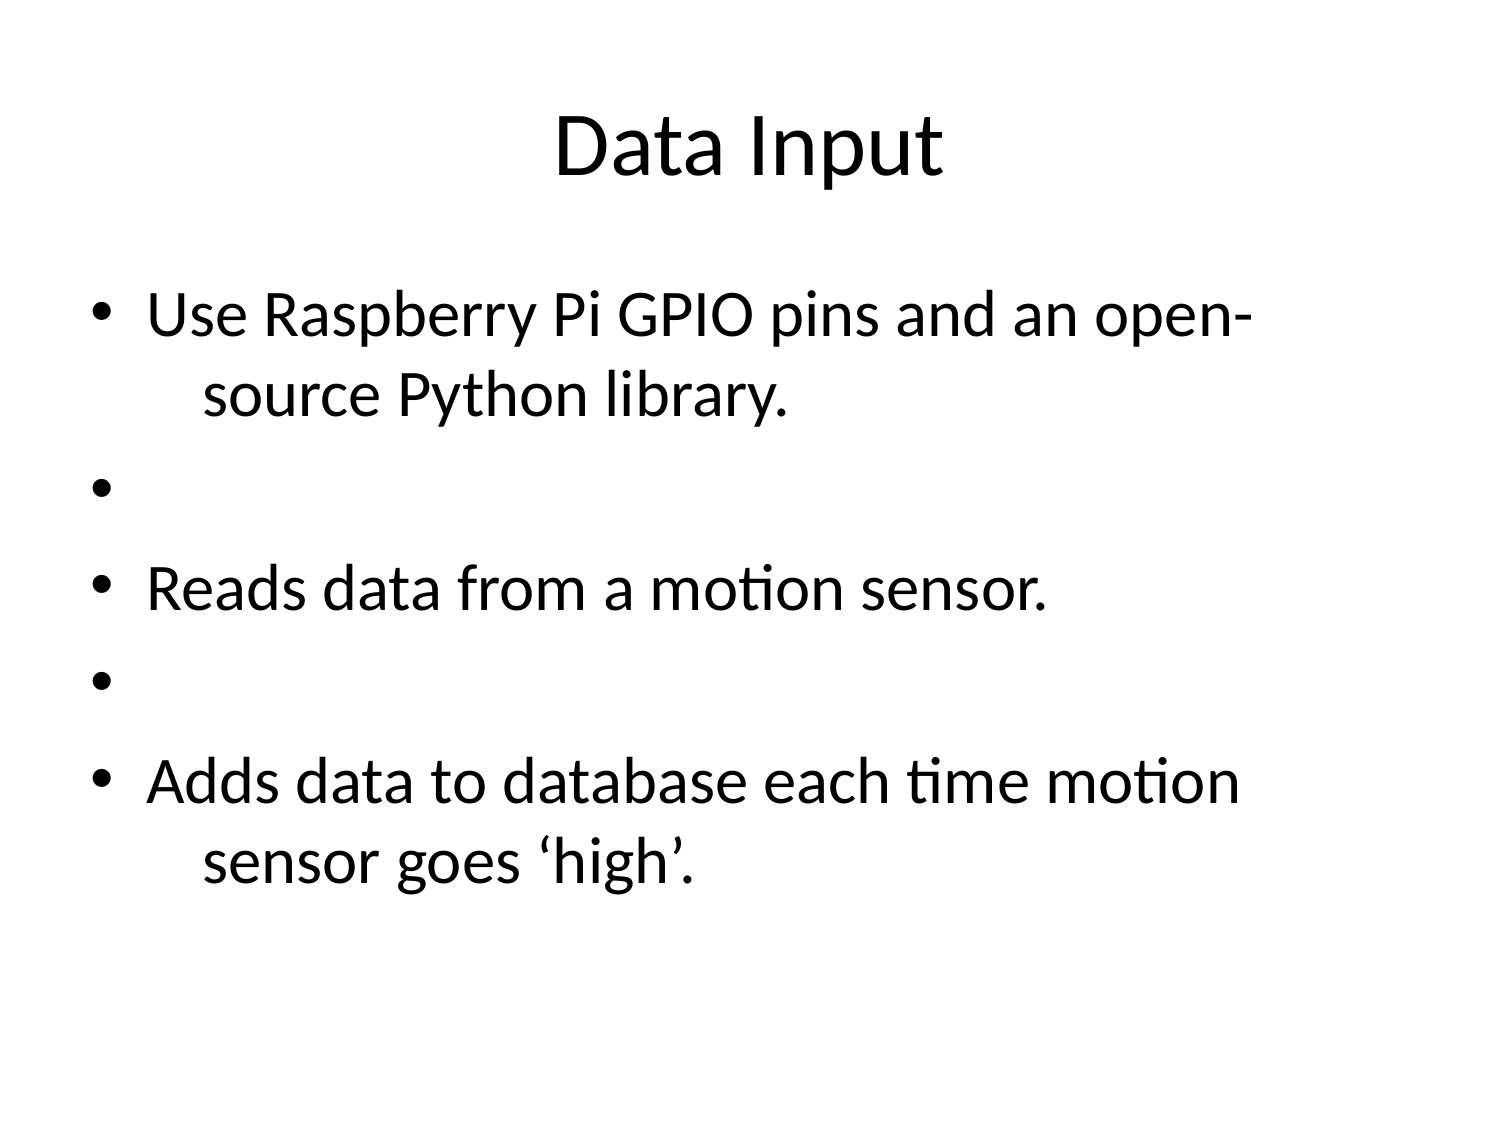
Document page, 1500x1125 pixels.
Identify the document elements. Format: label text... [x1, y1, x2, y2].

list Use Raspberry Pi GPIO pins and an open-source Python library. Reads data from a motion sensor. Adds data to database each time motion sensor goes ‘high’. [75, 262, 1426, 1005]
title Data Input [75, 45, 1426, 233]
